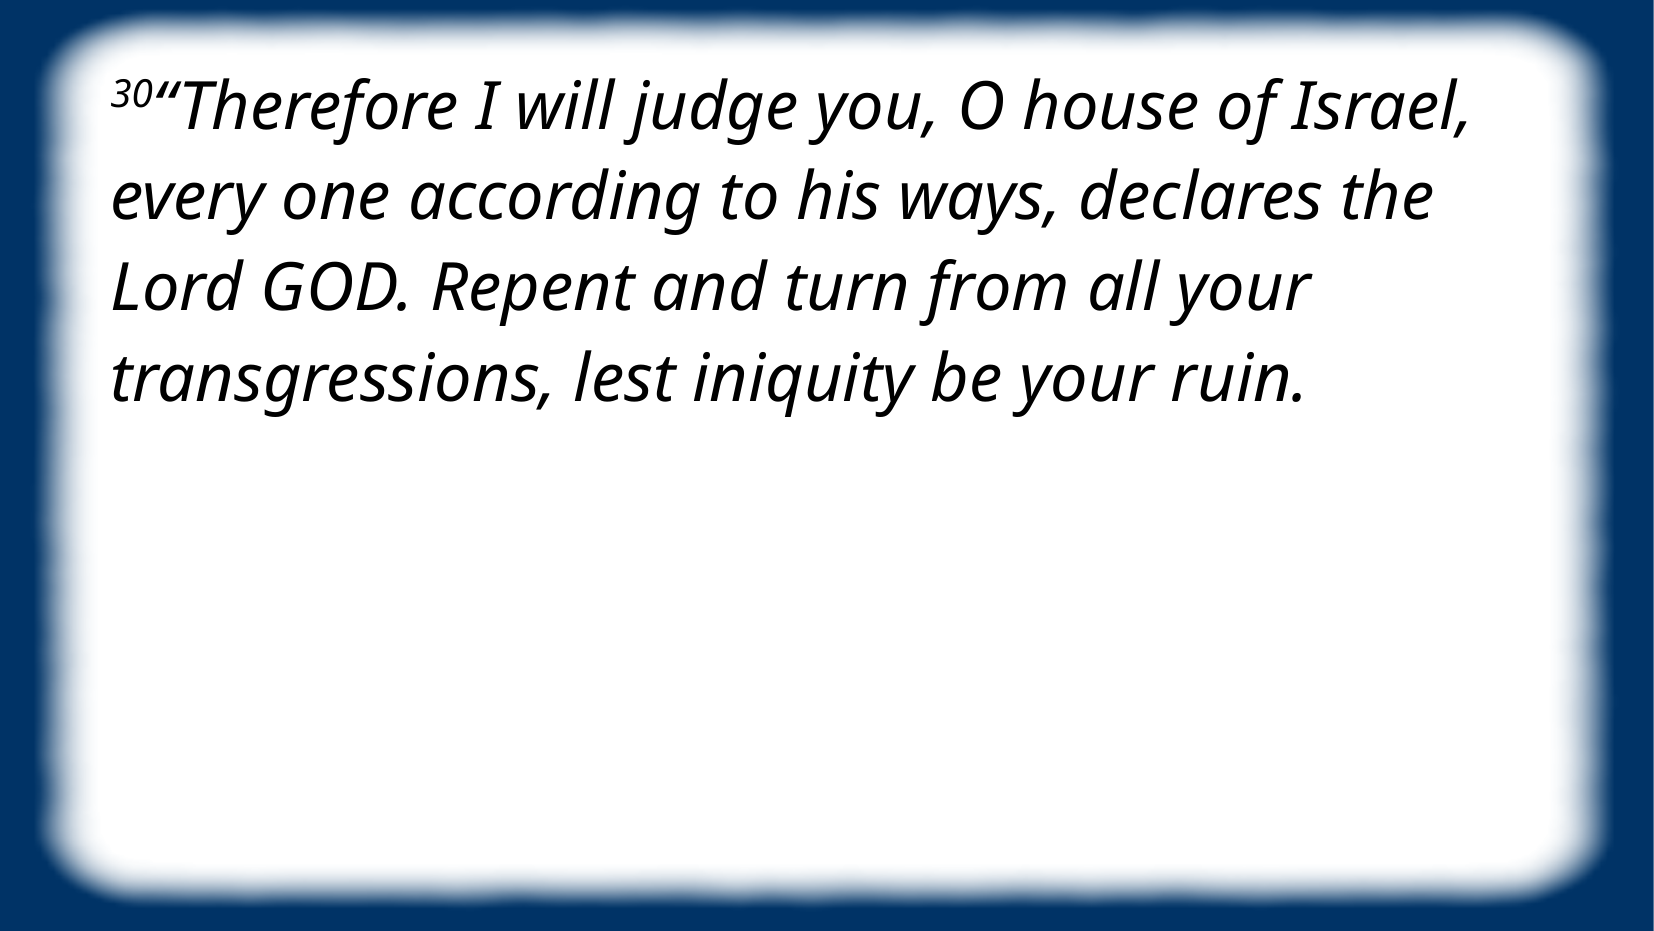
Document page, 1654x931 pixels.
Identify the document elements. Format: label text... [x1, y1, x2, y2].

picture [0, 0, 1654, 931]
text_box 30“Therefore I will judge you, O house of Israel, every one according to his ways, declares the Lord GOD. Repent and turn from all your transgressions, lest iniquity be your ruin. [95, 50, 1551, 421]
